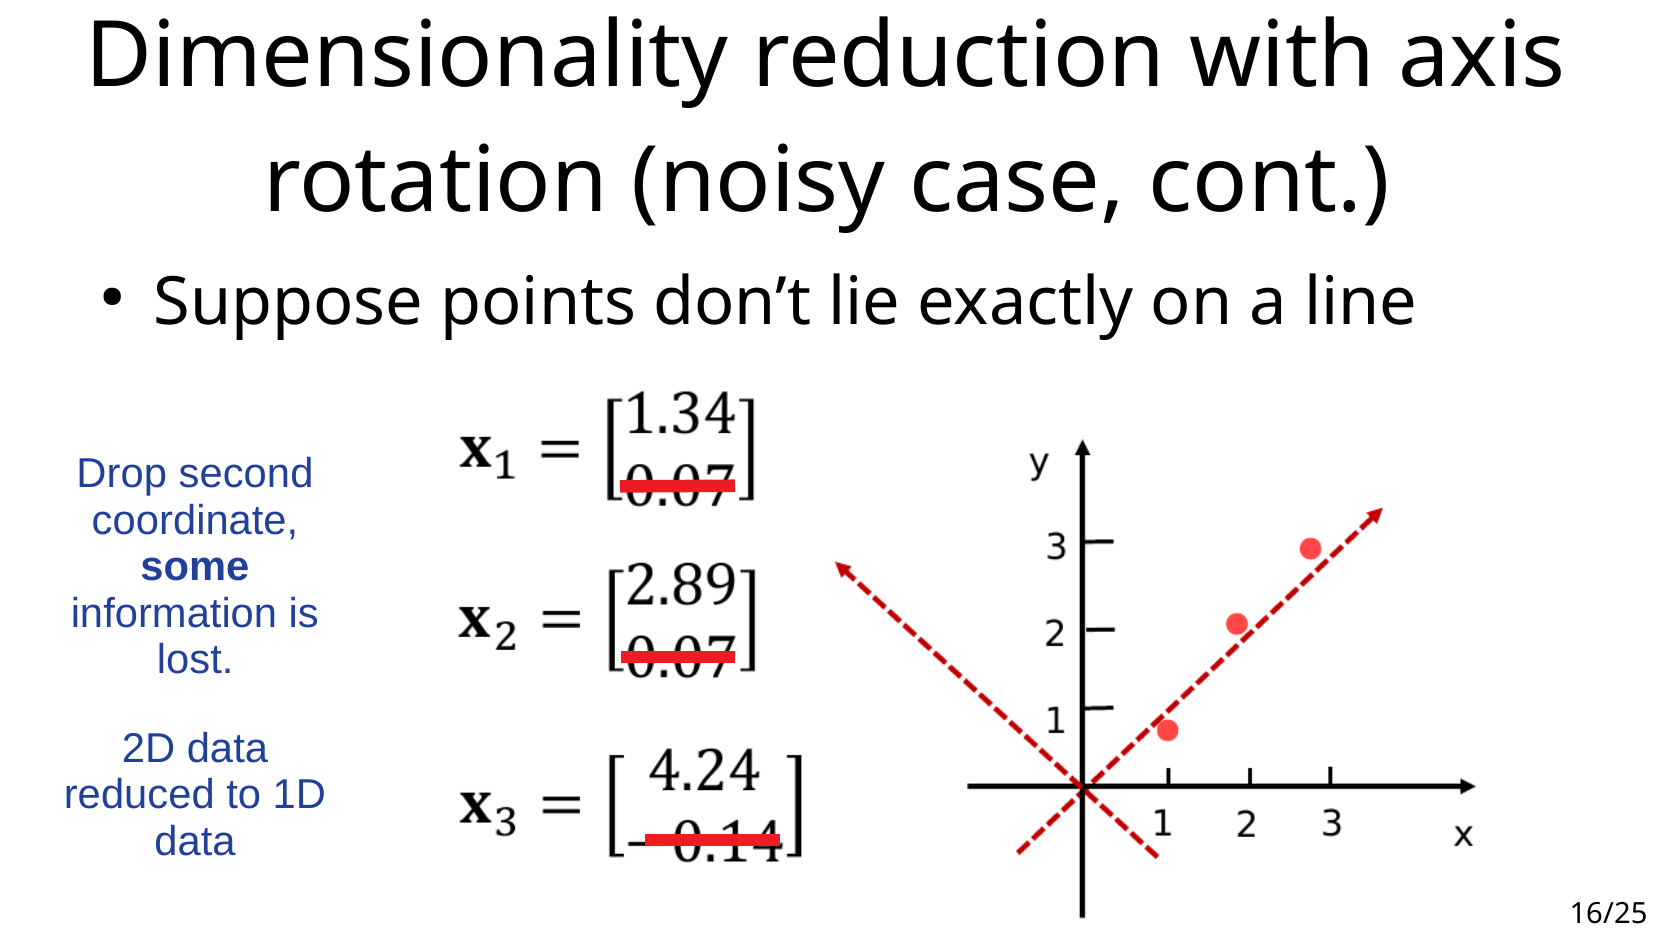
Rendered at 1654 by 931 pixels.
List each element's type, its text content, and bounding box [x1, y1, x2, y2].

picture [435, 793, 1515, 924]
title Dimensionality reduction with axis rotation (noisy case, cont.) [82, 1, 1571, 226]
list Suppose points don’t lie exactly on a line [82, 253, 1571, 793]
text_box Drop second coordinate, some information is lost. 2D data reduced to 1D data [45, 442, 346, 872]
